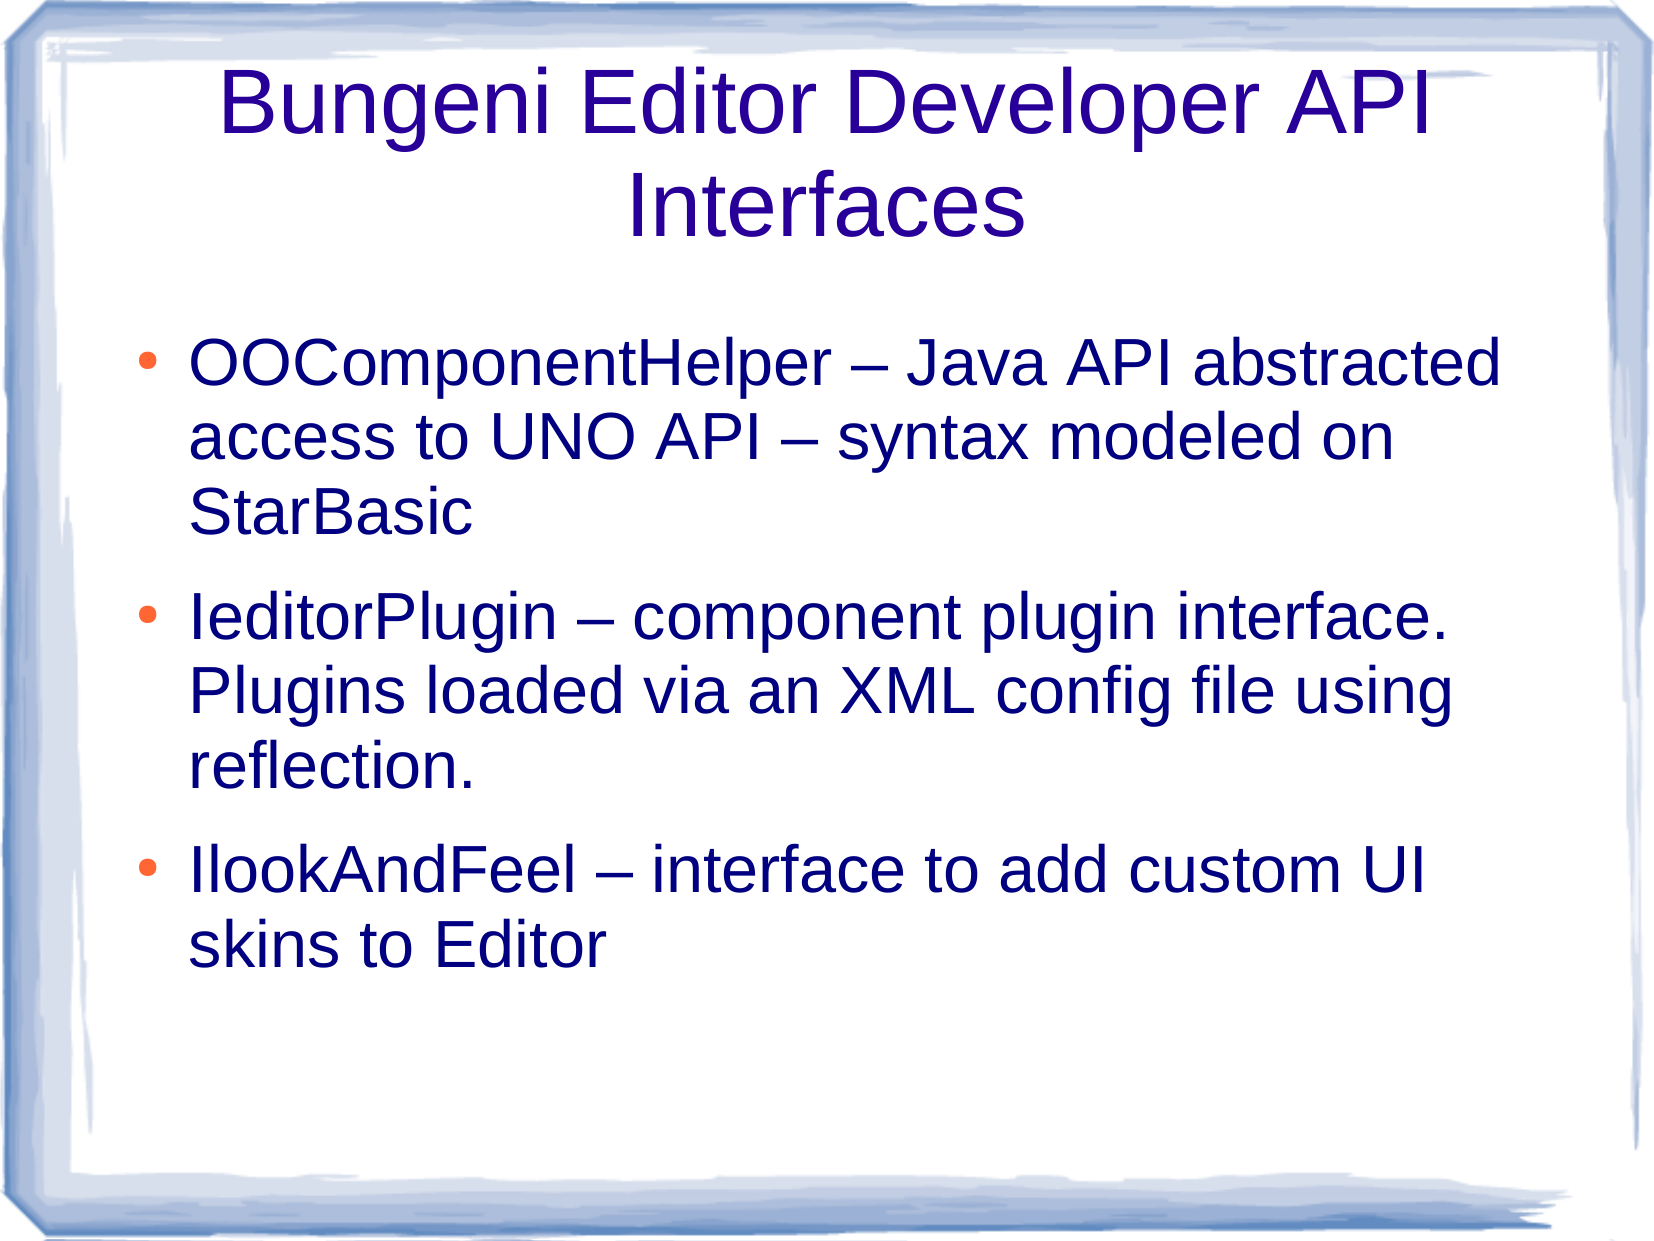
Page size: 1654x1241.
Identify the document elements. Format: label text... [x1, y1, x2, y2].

picture [0, 0, 1654, 1241]
list OOComponentHelper – Java API abstracted access to UNO API – syntax modeled on StarBasic IeditorPlugin – component plugin interface. Plugins loaded via an XML config file using reflection. IlookAndFeel – interface to add custom UI skins to Editor [118, 324, 1571, 1004]
title Bungeni Editor Developer API Interfaces [82, 49, 1571, 257]
